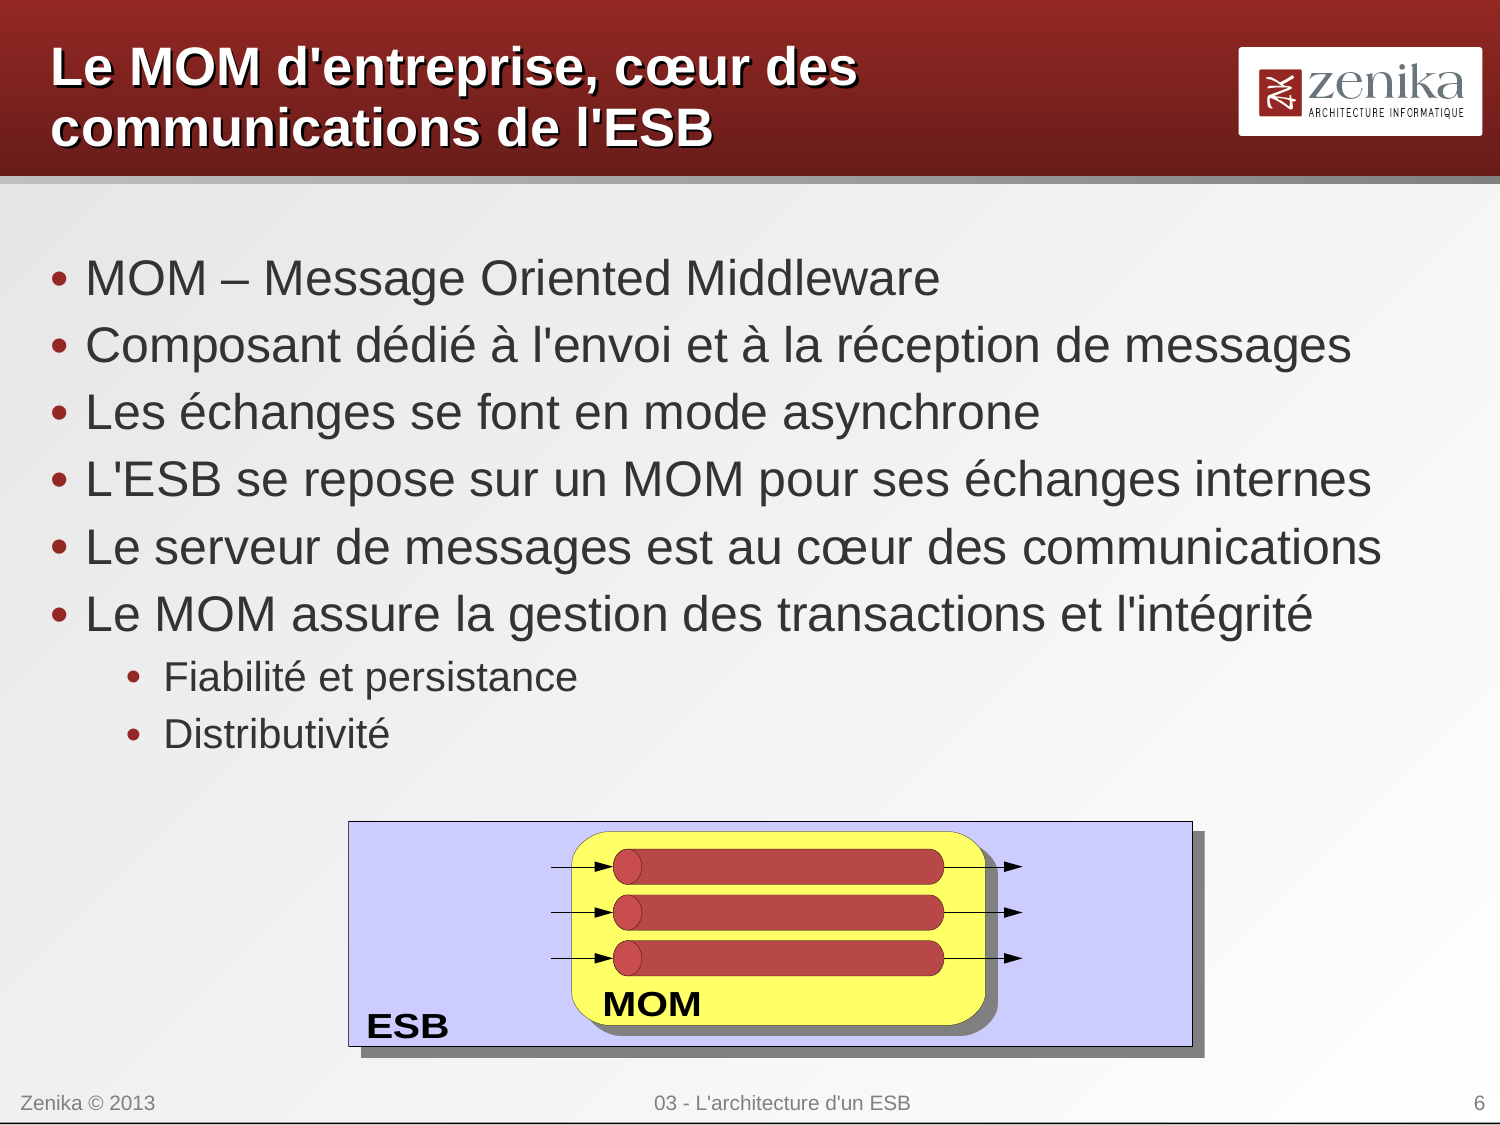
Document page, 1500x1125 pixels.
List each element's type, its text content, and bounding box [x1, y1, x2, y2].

picture [348, 820, 1205, 1058]
list MOM – Message Oriented Middleware Composant dédié à l'envoi et à la réception de messages Les échanges se font en mode asynchrone L'ESB se repose sur un MOM pour ses échanges internes Le serveur de messages est au cœur des communications Le MOM assure la gestion des transactions et l'intégrité Fiabilité et persistance Distributivité [50, 250, 1477, 1064]
picture [1257, 58, 1464, 125]
title Le MOM d'entreprise, cœur des communications de l'ESB [50, 22, 1206, 172]
